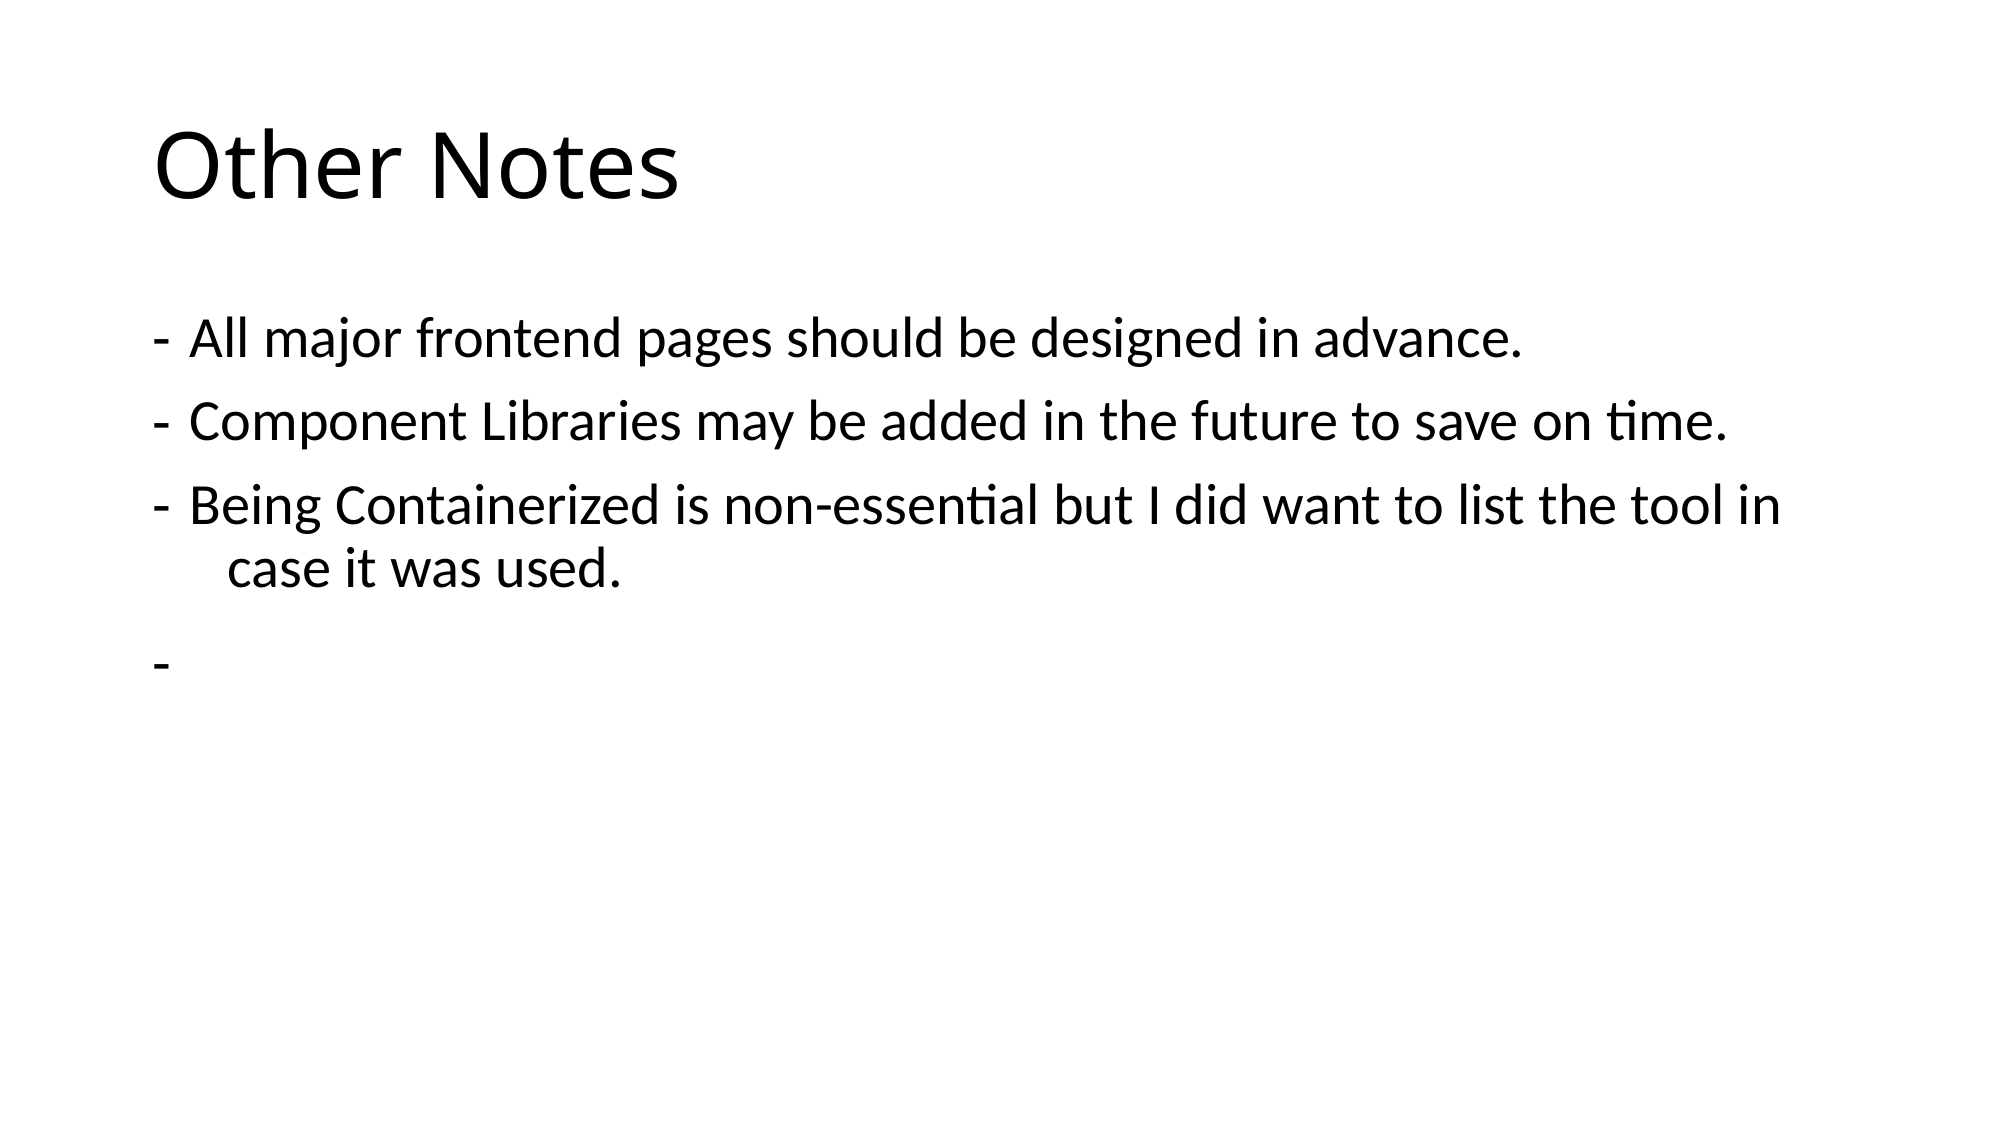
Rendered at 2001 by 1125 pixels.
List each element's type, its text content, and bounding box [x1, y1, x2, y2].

list All major frontend pages should be designed in advance. Component Libraries may be added in the future to save on time. Being Containerized is non-essential but I did want to list the tool in case it was used. [137, 299, 1863, 1014]
title Other Notes [137, 59, 1863, 278]
